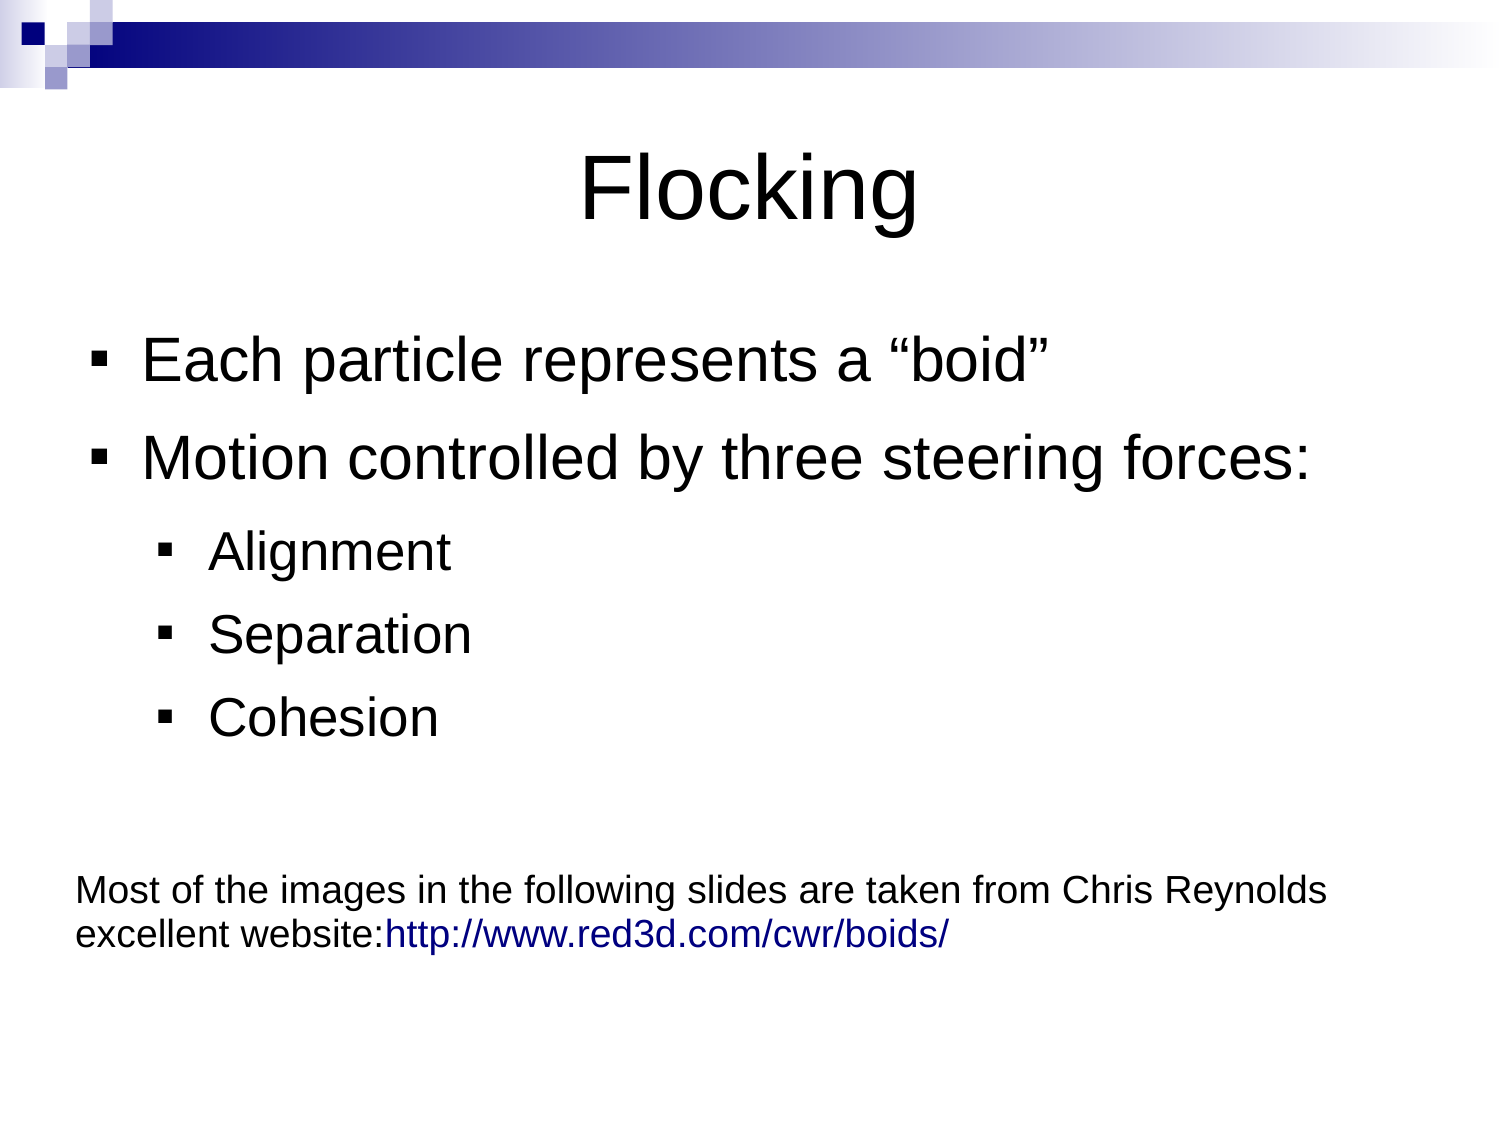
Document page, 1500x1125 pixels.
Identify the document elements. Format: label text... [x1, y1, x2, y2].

list Each particle represents a “boid” Motion controlled by three steering forces: Alignment Separation Cohesion Most of the images in the following slides are taken from Chris Reynolds excellent website:http://www.red3d.com/cwr/boids/ [75, 324, 1425, 963]
title Flocking [75, 75, 1425, 300]
